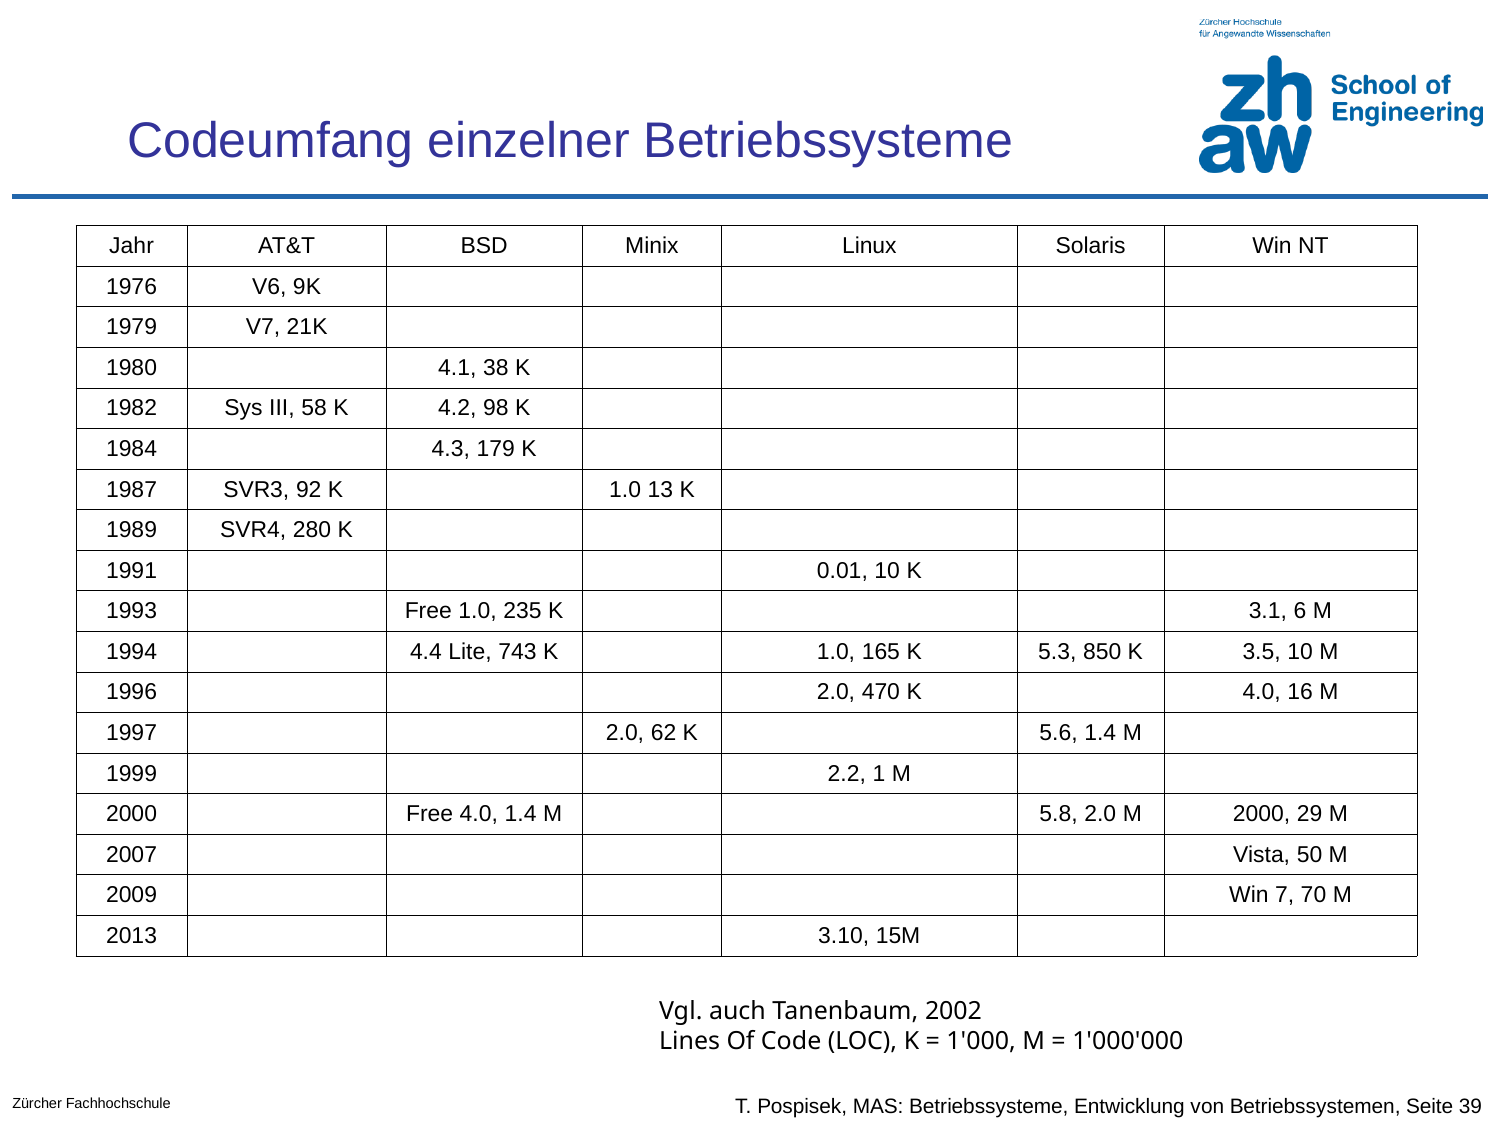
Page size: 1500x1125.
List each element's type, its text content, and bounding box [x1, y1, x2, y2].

table_cell SVR4, 280 K [188, 510, 386, 550]
table_cell [722, 713, 1017, 753]
table_cell [1018, 389, 1164, 428]
table_cell V7, 21K [188, 307, 386, 347]
table_cell [387, 551, 582, 590]
table_cell [1018, 673, 1164, 712]
table_cell 1997 [77, 713, 187, 753]
table_cell [188, 673, 386, 712]
table_cell 1991 [77, 551, 187, 590]
table_cell 1987 [77, 470, 187, 509]
table_cell [583, 673, 721, 712]
table_cell [1018, 348, 1164, 388]
table_cell 2007 [77, 835, 187, 874]
table_cell [188, 713, 386, 753]
table_header Jahr [77, 226, 187, 266]
table_cell [188, 551, 386, 590]
table_cell [583, 510, 721, 550]
table_cell 4.2, 98 K [387, 389, 582, 428]
table_cell [387, 470, 582, 509]
table_cell [583, 389, 721, 428]
table_cell 5.8, 2.0 M [1018, 794, 1164, 834]
table_cell 3.1, 6 M [1165, 591, 1417, 631]
table_cell 2.0, 62 K [583, 713, 721, 753]
table_cell [722, 348, 1017, 388]
table_cell [1018, 307, 1164, 347]
table_cell [583, 591, 721, 631]
table_cell Vista, 50 M [1165, 835, 1417, 874]
table_cell [583, 875, 721, 915]
table_cell 1982 [77, 389, 187, 428]
table_cell [583, 916, 721, 956]
table_cell [1165, 348, 1417, 388]
table_cell [1018, 835, 1164, 874]
table_cell [188, 348, 386, 388]
table_cell [583, 632, 721, 672]
table_cell 2000 [77, 794, 187, 834]
table_cell [583, 429, 721, 469]
table_cell [188, 754, 386, 793]
text_box Vgl. auch Tanenbaum, 2002 Lines Of Code (LOC), K = 1'000, M = 1'000'000 [644, 987, 1395, 1063]
table_cell 2.0, 470 K [722, 673, 1017, 712]
table_cell [188, 916, 386, 956]
table_header AT&T [188, 226, 386, 266]
table_cell [722, 835, 1017, 874]
table_cell [1165, 510, 1417, 550]
table_cell SVR3, 92 K [188, 470, 386, 509]
table_header BSD [387, 226, 582, 266]
table_cell Free 4.0, 1.4 M [387, 794, 582, 834]
table_cell Sys III, 58 K [188, 389, 386, 428]
table_cell [1018, 510, 1164, 550]
table_cell 1996 [77, 673, 187, 712]
table_cell [722, 510, 1017, 550]
table_cell 2.2, 1 M [722, 754, 1017, 793]
table_cell [1018, 429, 1164, 469]
table_cell 3.5, 10 M [1165, 632, 1417, 672]
table_cell [1018, 267, 1164, 306]
table_cell [1018, 551, 1164, 590]
table_cell 0.01, 10 K [722, 551, 1017, 590]
table_cell 1984 [77, 429, 187, 469]
table_cell [583, 267, 721, 306]
table_cell 1989 [77, 510, 187, 550]
table_cell 1976 [77, 267, 187, 306]
table_cell [1165, 267, 1417, 306]
table_cell 4.0, 16 M [1165, 673, 1417, 712]
table_cell [387, 754, 582, 793]
table_cell [1165, 551, 1417, 590]
table_header Win NT [1165, 226, 1417, 266]
table_cell [1165, 307, 1417, 347]
table_cell [1165, 916, 1417, 956]
table_cell [1018, 591, 1164, 631]
table_cell [583, 551, 721, 590]
table_cell [387, 916, 582, 956]
table_cell [188, 794, 386, 834]
table_cell [722, 875, 1017, 915]
table_cell [387, 267, 582, 306]
table_cell [387, 835, 582, 874]
table_cell [188, 875, 386, 915]
table_cell [722, 794, 1017, 834]
table_cell [387, 713, 582, 753]
table_cell Win 7, 70 M [1165, 875, 1417, 915]
table_cell [1018, 875, 1164, 915]
table_cell [583, 754, 721, 793]
table_cell 1979 [77, 307, 187, 347]
table_cell 1980 [77, 348, 187, 388]
table_header Linux [722, 226, 1017, 266]
table_cell [387, 307, 582, 347]
table_cell 1993 [77, 591, 187, 631]
table_cell [722, 307, 1017, 347]
table_cell [722, 429, 1017, 469]
table_cell [188, 835, 386, 874]
table_cell 4.1, 38 K [387, 348, 582, 388]
table_cell V6, 9K [188, 267, 386, 306]
table_cell [722, 389, 1017, 428]
table_cell [1165, 470, 1417, 509]
table_cell [188, 591, 386, 631]
table_cell Free 1.0, 235 K [387, 591, 582, 631]
picture [1199, 19, 1483, 173]
table_cell [1165, 754, 1417, 793]
table_cell [188, 429, 386, 469]
table_cell 1.0, 165 K [722, 632, 1017, 672]
table_cell 4.4 Lite, 743 K [387, 632, 582, 672]
table_cell [1018, 916, 1164, 956]
table_cell [583, 835, 721, 874]
table_cell 1994 [77, 632, 187, 672]
table_cell 3.10, 15M [722, 916, 1017, 956]
table_cell 4.3, 179 K [387, 429, 582, 469]
table_header Minix [583, 226, 721, 266]
table_cell [1165, 713, 1417, 753]
table_cell [722, 470, 1017, 509]
table_header Solaris [1018, 226, 1164, 266]
table_cell [583, 348, 721, 388]
table_cell 1.0 13 K [583, 470, 721, 509]
table_cell 5.6, 1.4 M [1018, 713, 1164, 753]
table_cell [583, 307, 721, 347]
table_cell 1999 [77, 754, 187, 793]
table_cell [387, 510, 582, 550]
table_cell [387, 673, 582, 712]
table_cell 2000, 29 M [1165, 794, 1417, 834]
table_cell [387, 875, 582, 915]
table_cell [583, 794, 721, 834]
table_cell [1018, 754, 1164, 793]
table_cell [722, 267, 1017, 306]
table_cell [1165, 389, 1417, 428]
table_cell [1018, 470, 1164, 509]
table_cell 2013 [77, 916, 187, 956]
table_cell [188, 632, 386, 672]
title Codeumfang einzelner Betriebssysteme [112, 50, 1391, 175]
table_cell 5.3, 850 K [1018, 632, 1164, 672]
table_cell 2009 [77, 875, 187, 915]
table_cell [1165, 429, 1417, 469]
table_cell [722, 591, 1017, 631]
